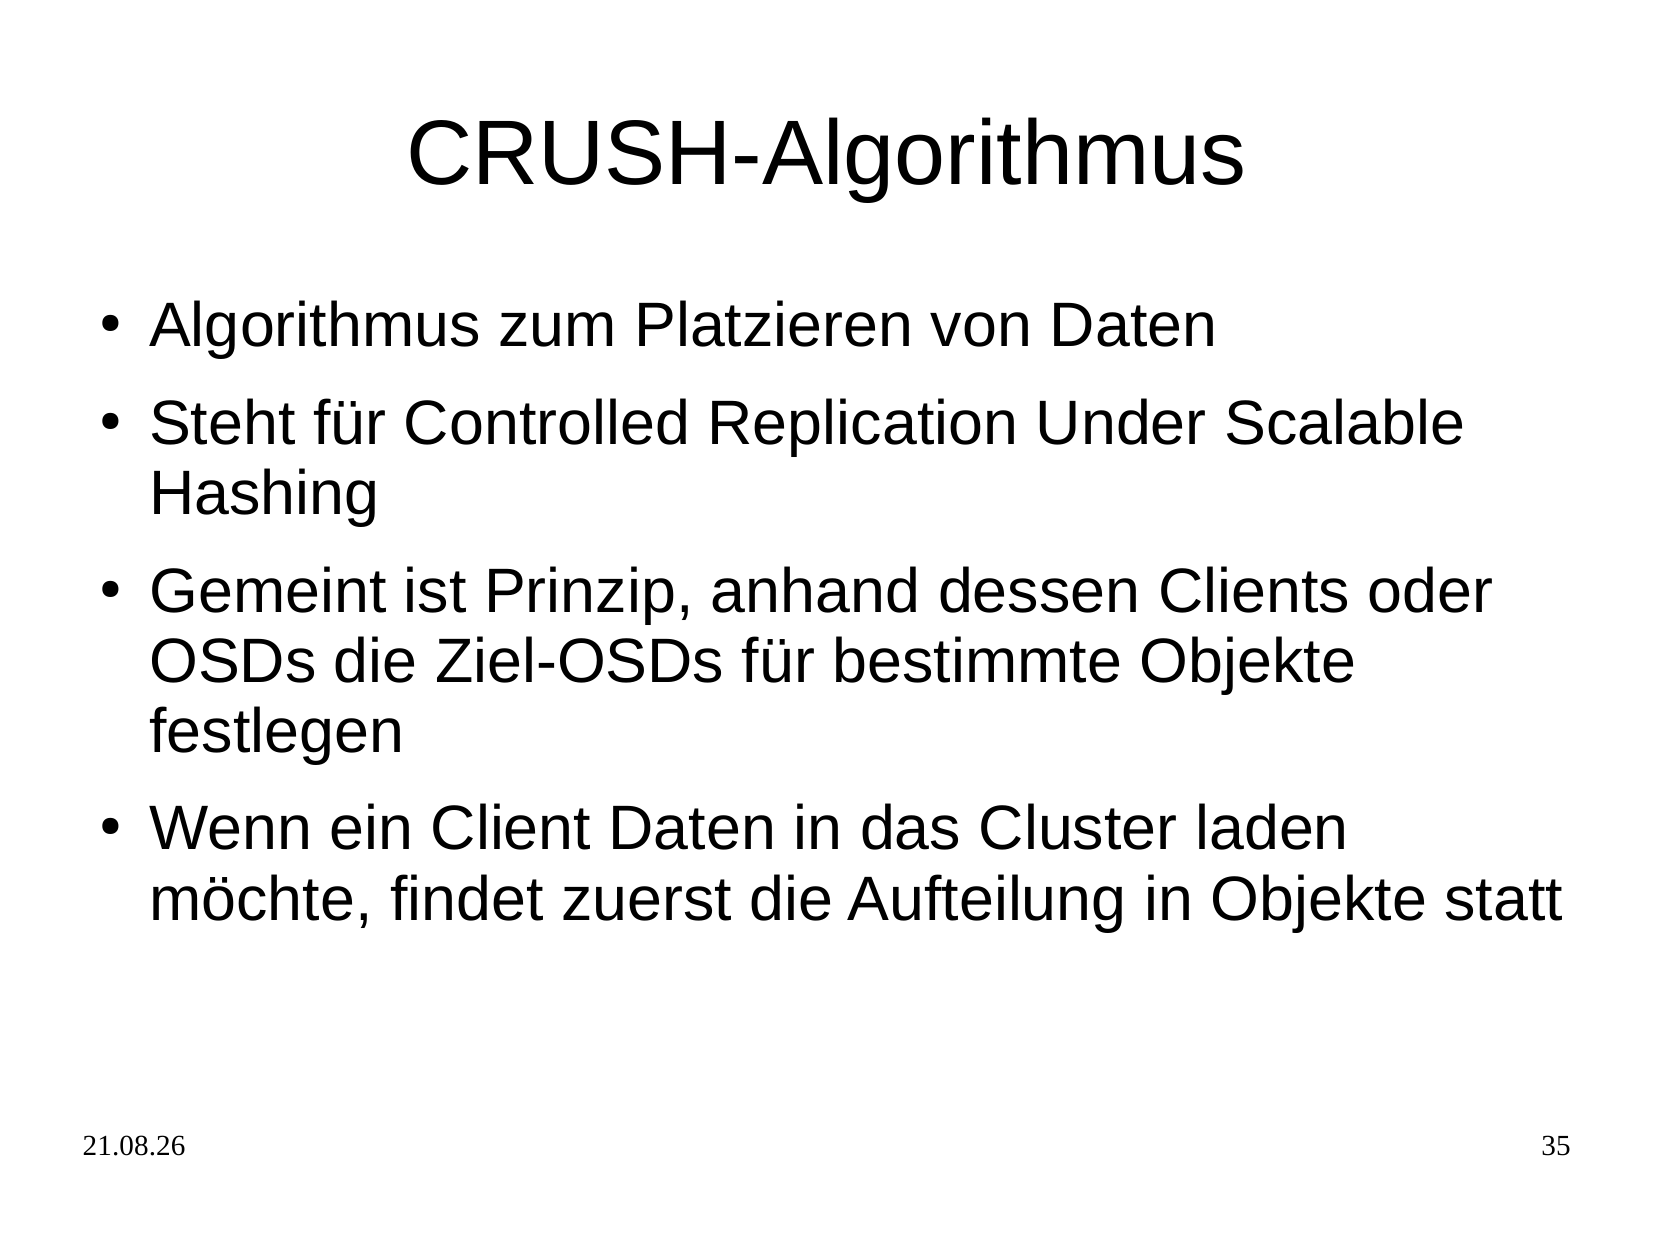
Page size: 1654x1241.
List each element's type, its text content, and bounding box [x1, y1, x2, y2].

list Algorithmus zum Platzieren von Daten Steht für Controlled Replication Under Scalable Hashing Gemeint ist Prinzip, anhand dessen Clients oder OSDs die Ziel-OSDs für bestimmte Objekte festlegen Wenn ein Client Daten in das Cluster laden möchte, findet zuerst die Aufteilung in Objekte statt [82, 290, 1571, 1010]
title CRUSH-Algorithmus [82, 49, 1571, 257]
